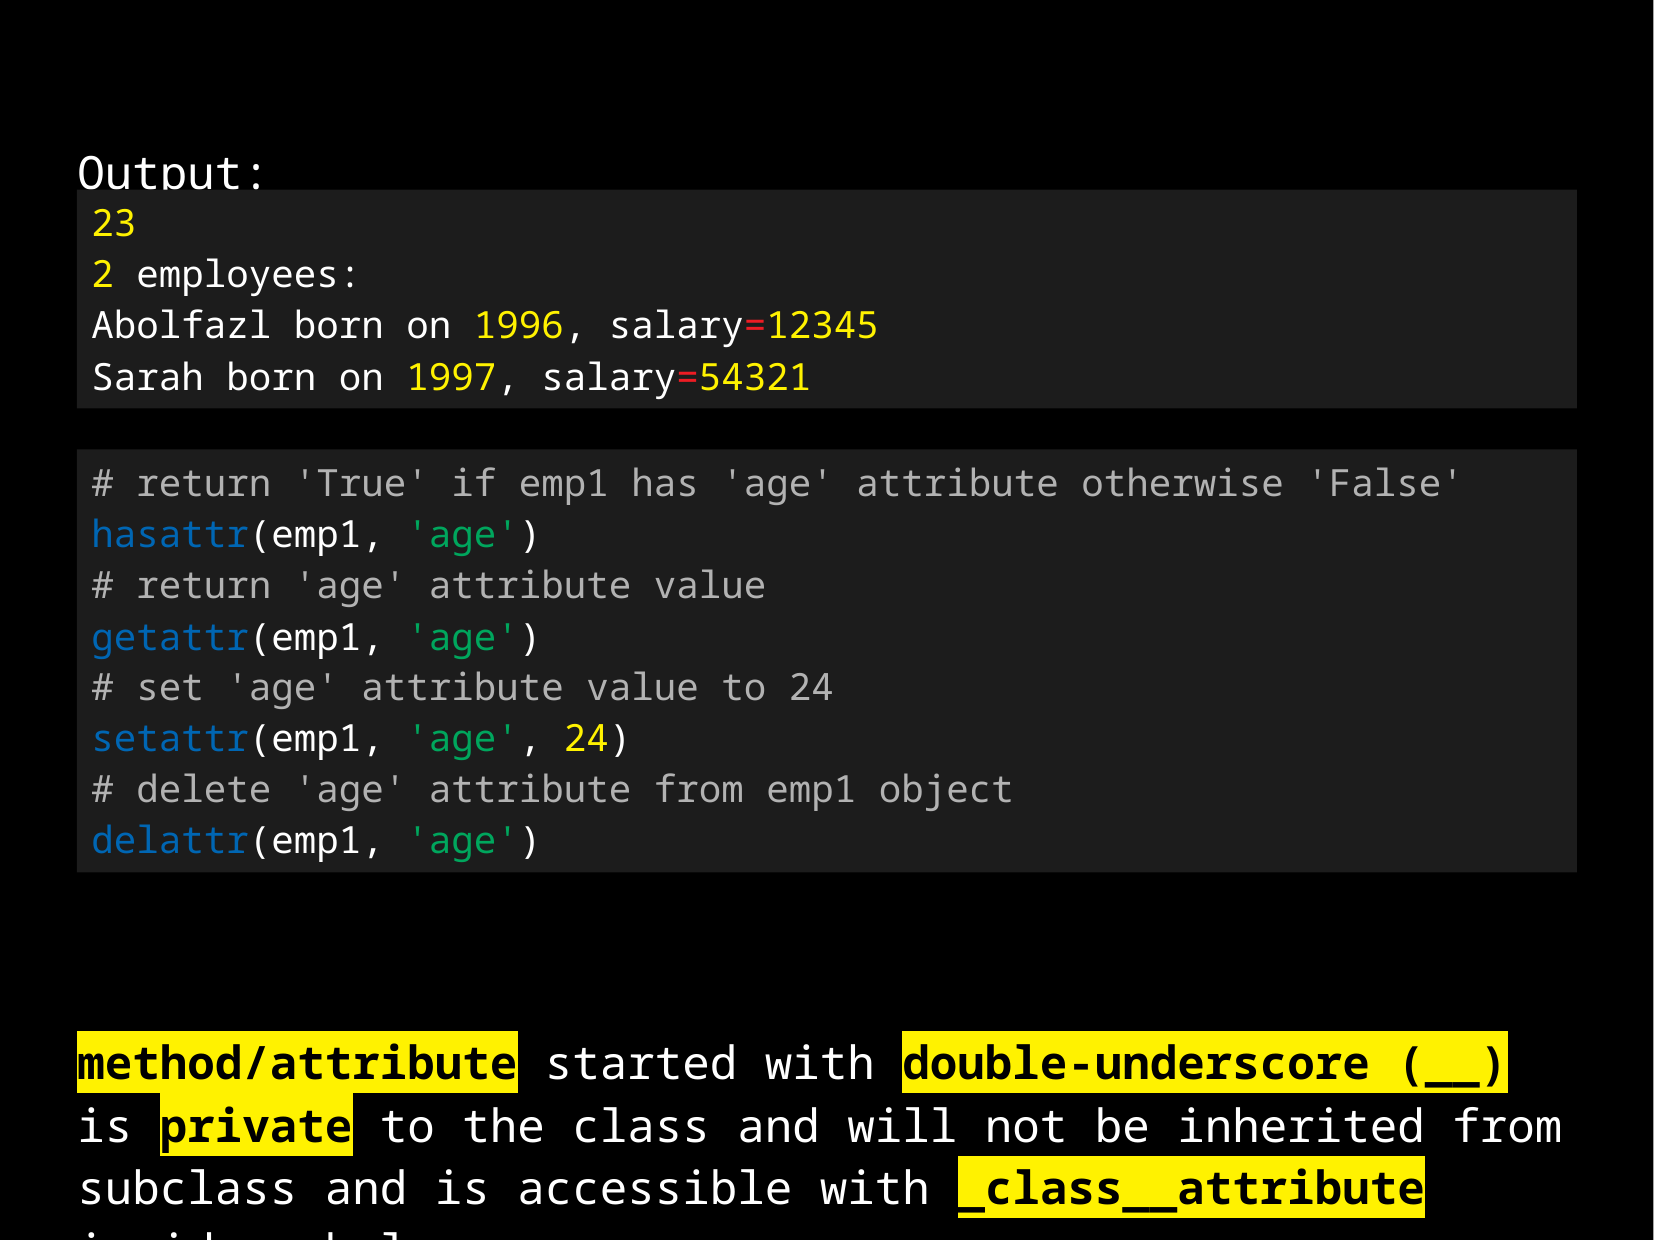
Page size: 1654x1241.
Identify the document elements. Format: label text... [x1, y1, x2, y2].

text_box 23 2 employees: Abolfazl born on 1996, salary=12345 Sarah born on 1997, salary=54321 [76, 189, 1577, 356]
text_box Output: Built-in class functions: method/attribute started with double-underscore (__) is private to the class and will not be inherited from subclass and is accessible with _class__attribute inside subclass. method/attribute started with underscore (_) is protected, but is accessible from subclass and directly. [62, 133, 1591, 1107]
text_box # return 'True' if emp1 has 'age' attribute otherwise 'False' hasattr(emp1, 'age') # return 'age' attribute value getattr(emp1, 'age') # set 'age' attribute value to 24 setattr(emp1, 'age', 24) # delete 'age' attribute from emp1 object delattr(emp1, 'age') [76, 449, 1577, 767]
